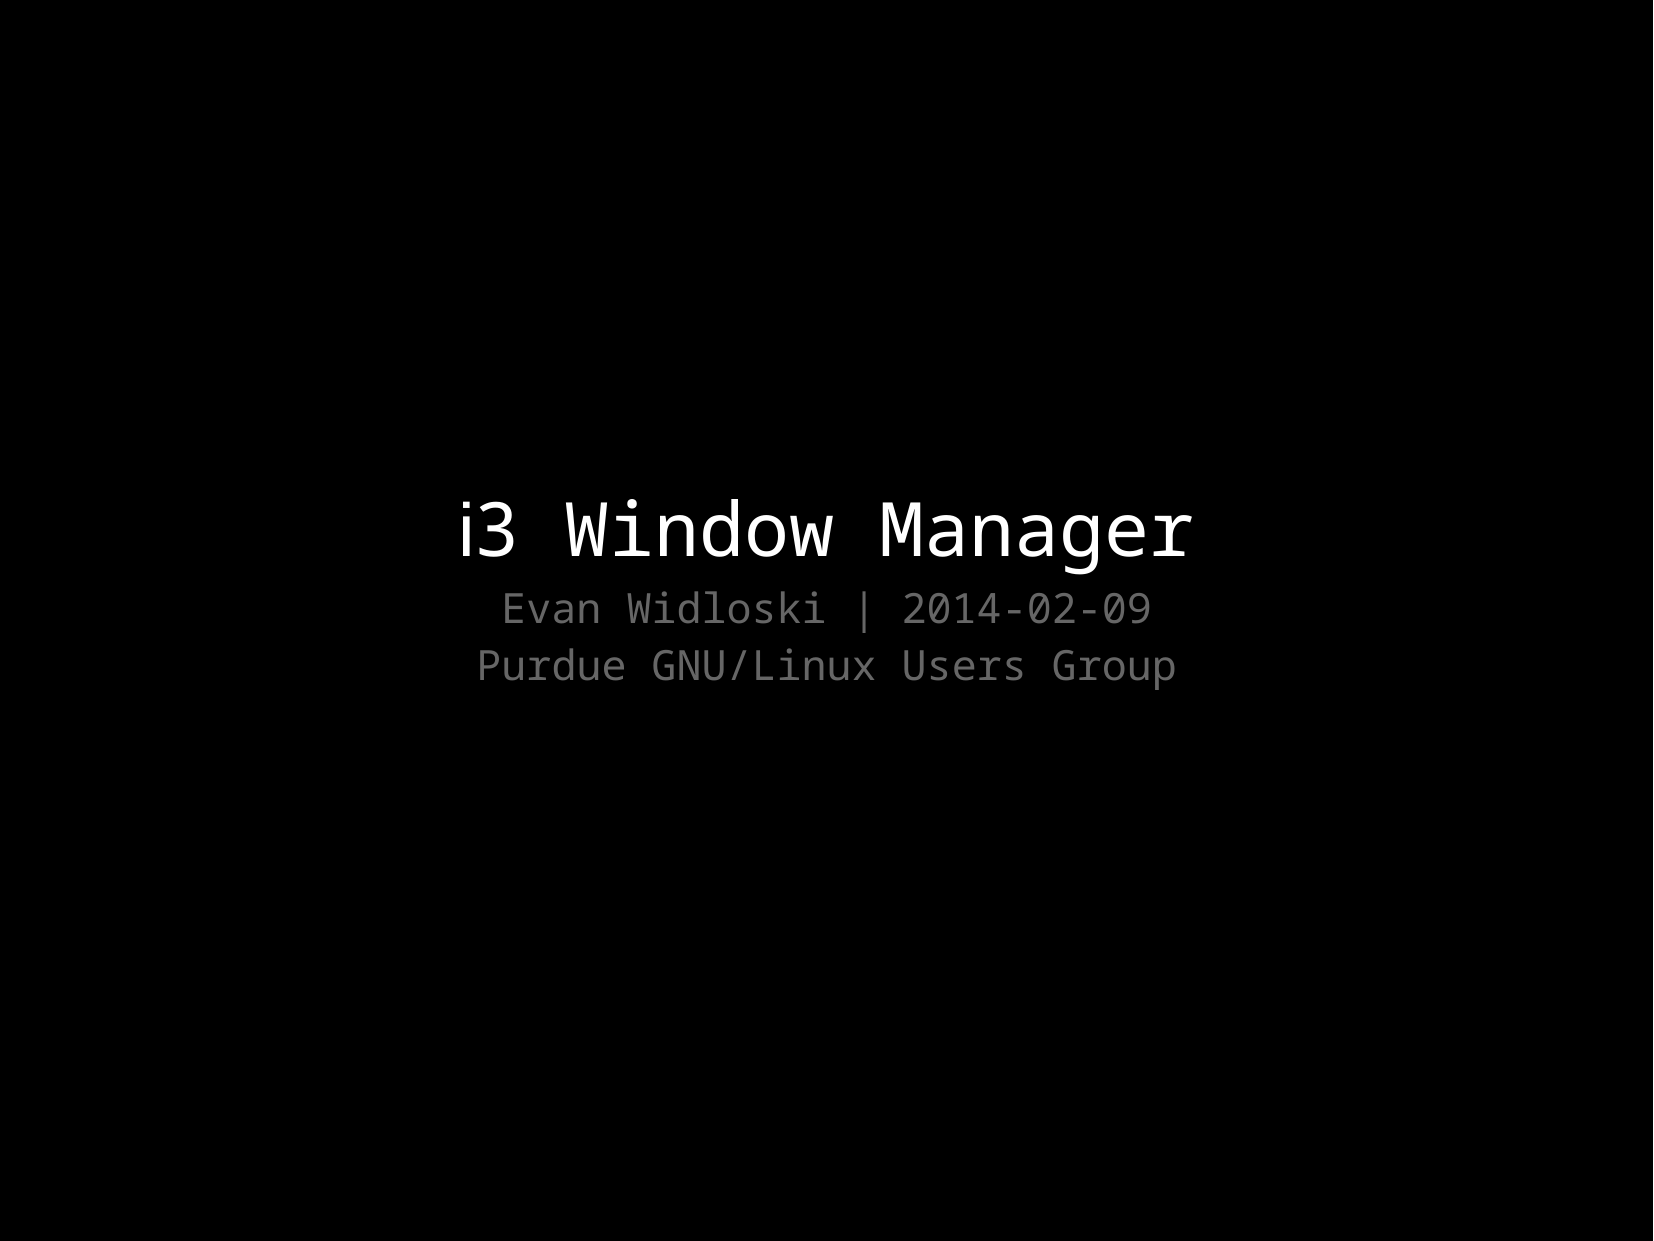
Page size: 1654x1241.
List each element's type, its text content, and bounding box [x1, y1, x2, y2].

subtitle i3 Window Manager Evan Widloski | 2014-02-09 Purdue GNU/Linux Users Group [82, 225, 1571, 945]
